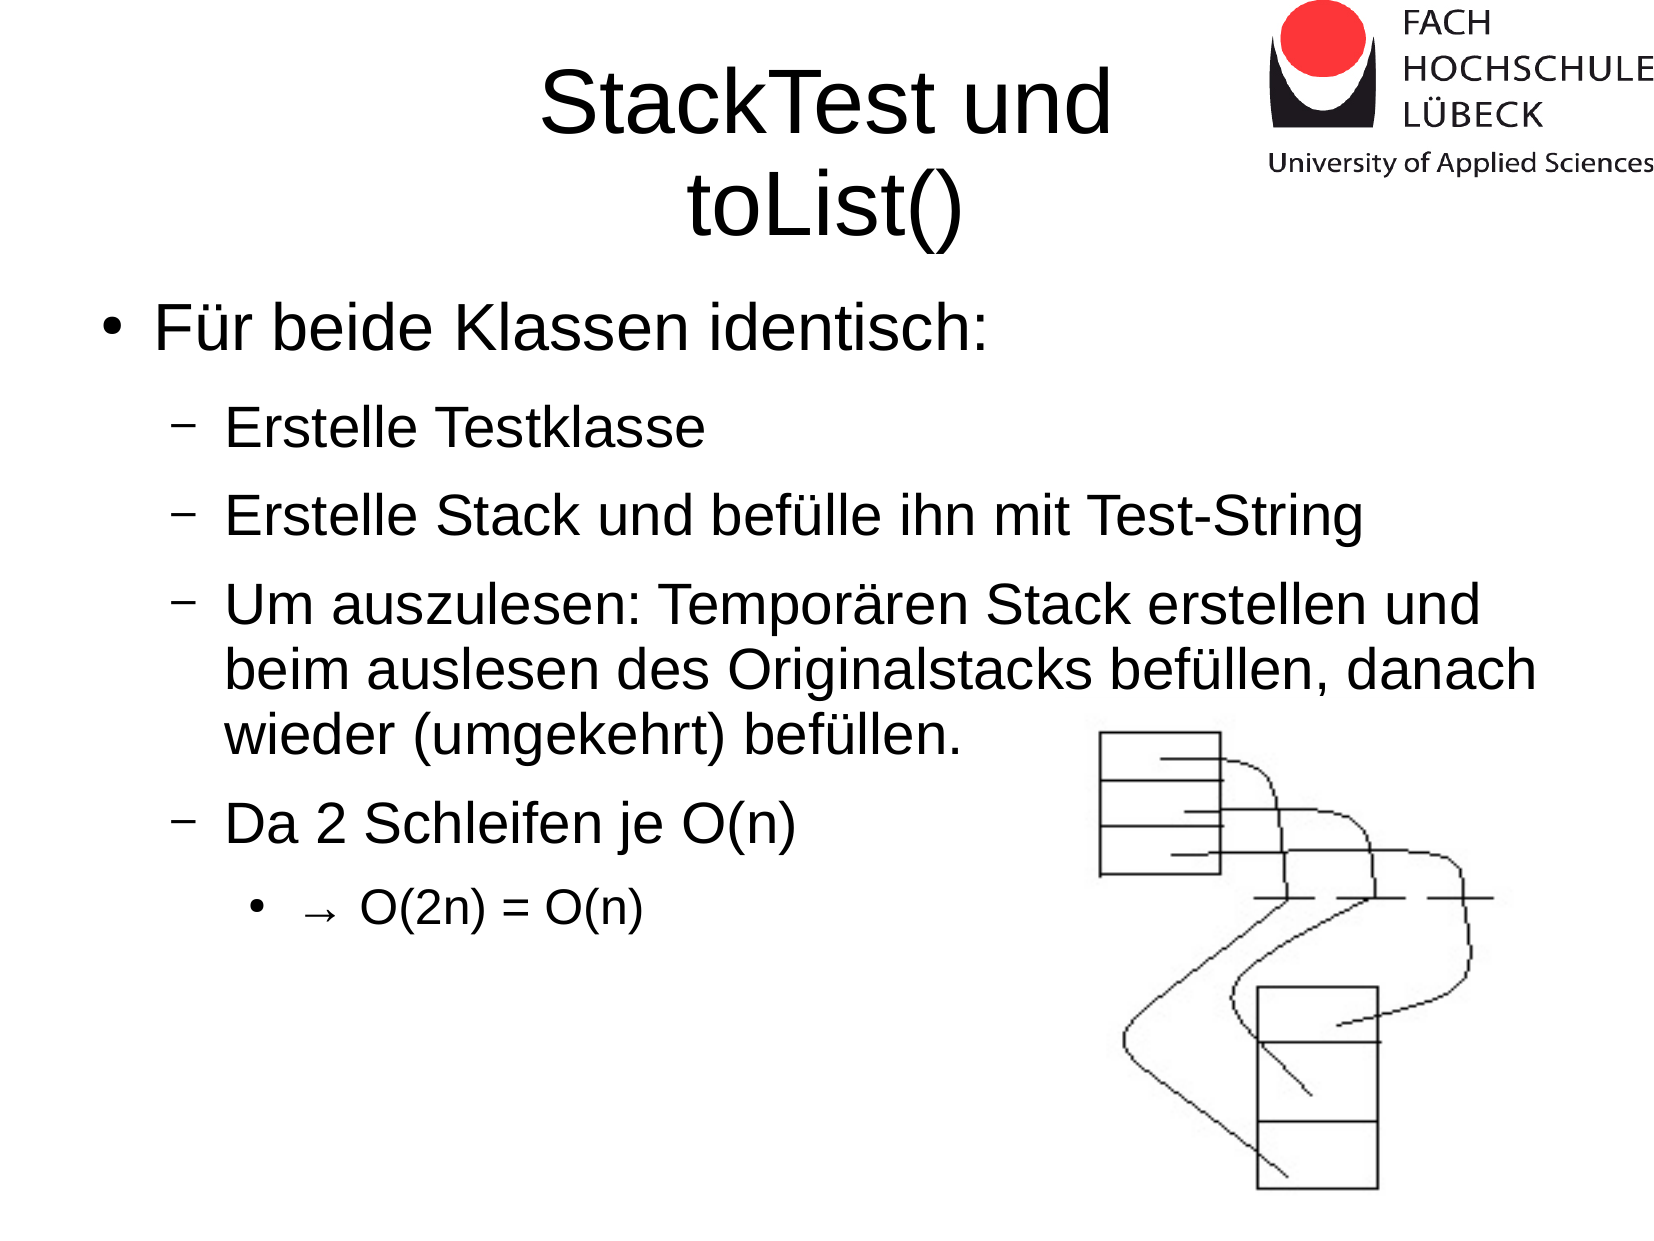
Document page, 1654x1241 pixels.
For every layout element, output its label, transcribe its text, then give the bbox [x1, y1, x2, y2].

picture [1269, 0, 1654, 178]
list Für beide Klassen identisch: Erstelle Testklasse Erstelle Stack und befülle ihn mit Test-String Um auszulesen: Temporären Stack erstellen und beim auslesen des Originalstacks befüllen, danach wieder (umgekehrt) befüllen. Da 2 Schleifen je O(n) → O(2n) = O(n) [82, 290, 1571, 1241]
title StackTest und toList() [82, 49, 1571, 257]
picture [1065, 696, 1524, 1241]
